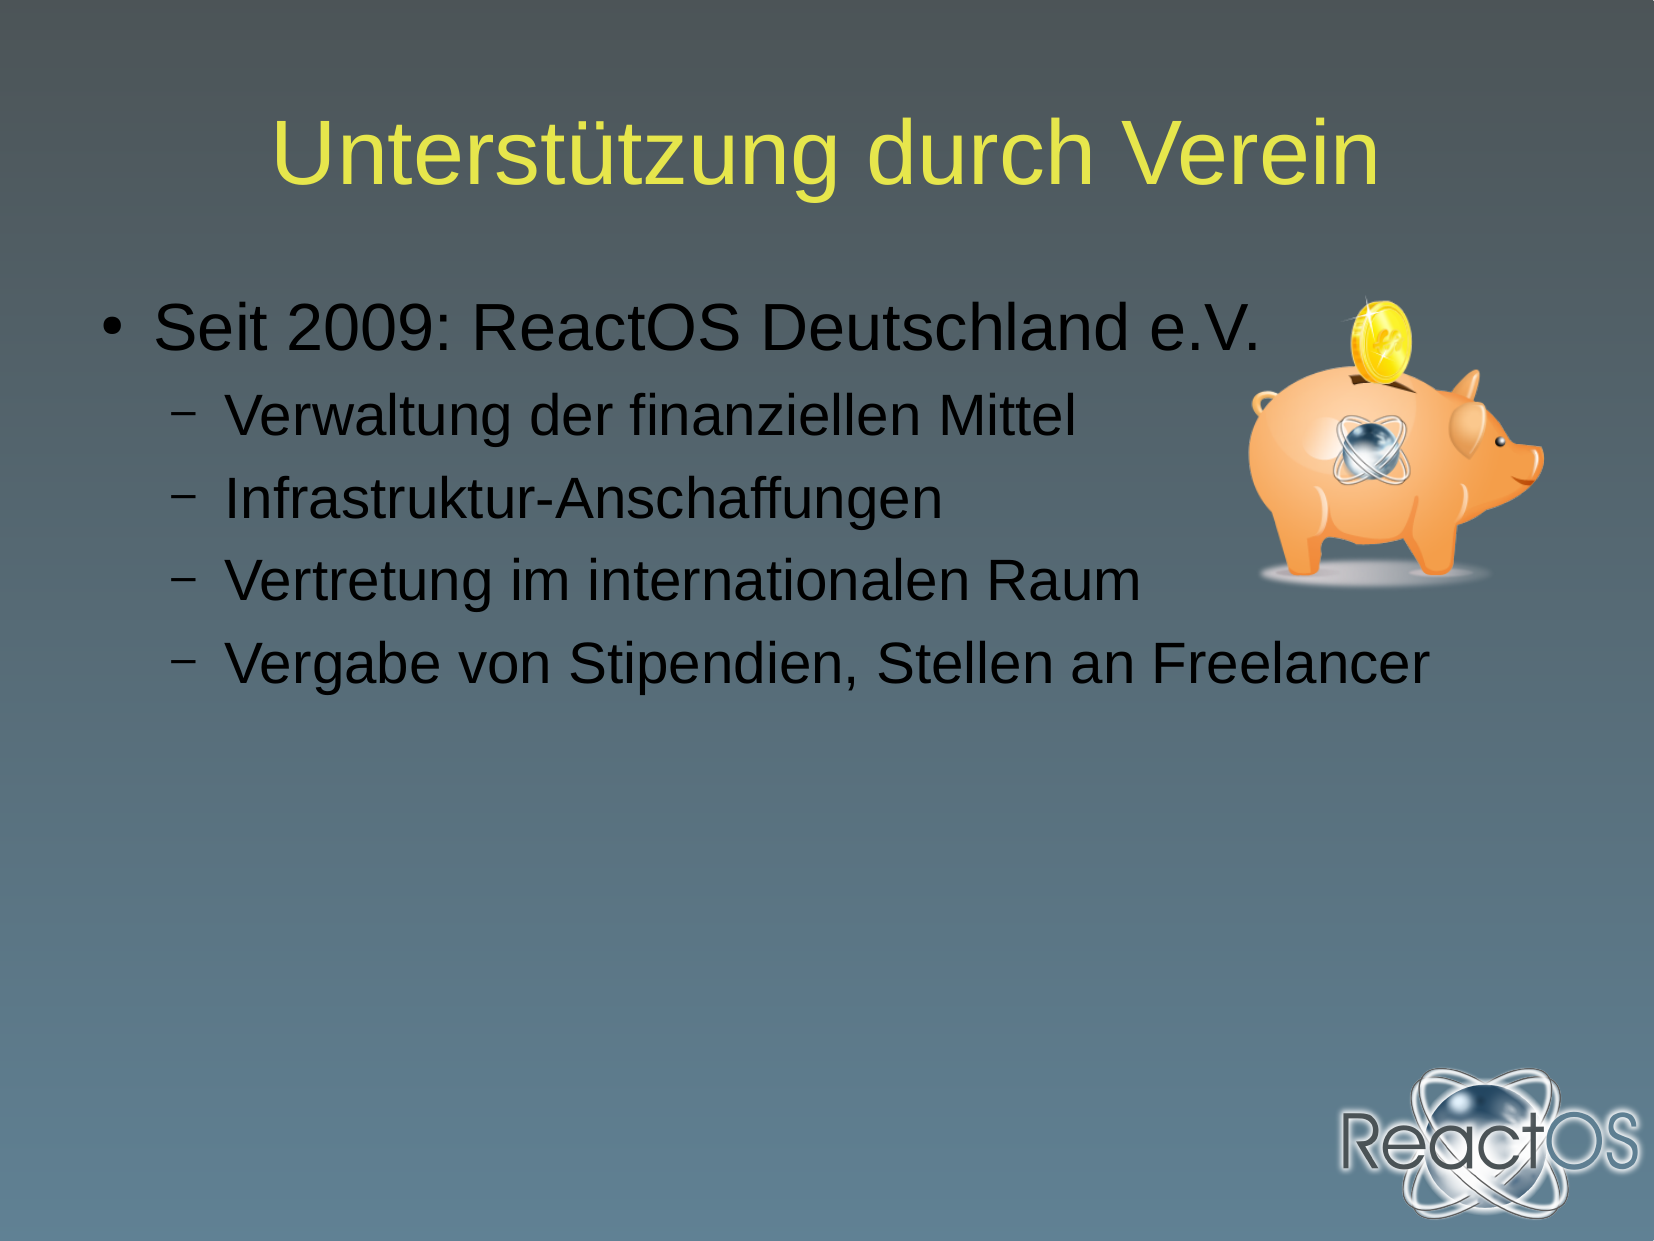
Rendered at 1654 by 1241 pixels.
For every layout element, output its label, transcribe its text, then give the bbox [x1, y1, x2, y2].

list Seit 2009: ReactOS Deutschland e.V. Verwaltung der finanziellen Mittel Infrastruktur-Anschaffungen Vertretung im internationalen Raum Vergabe von Stipendien, Stellen an Freelancer [82, 290, 1571, 1010]
title Unterstützung durch Verein [82, 49, 1571, 257]
picture [1328, 1055, 1654, 1235]
picture [1234, 283, 1554, 603]
